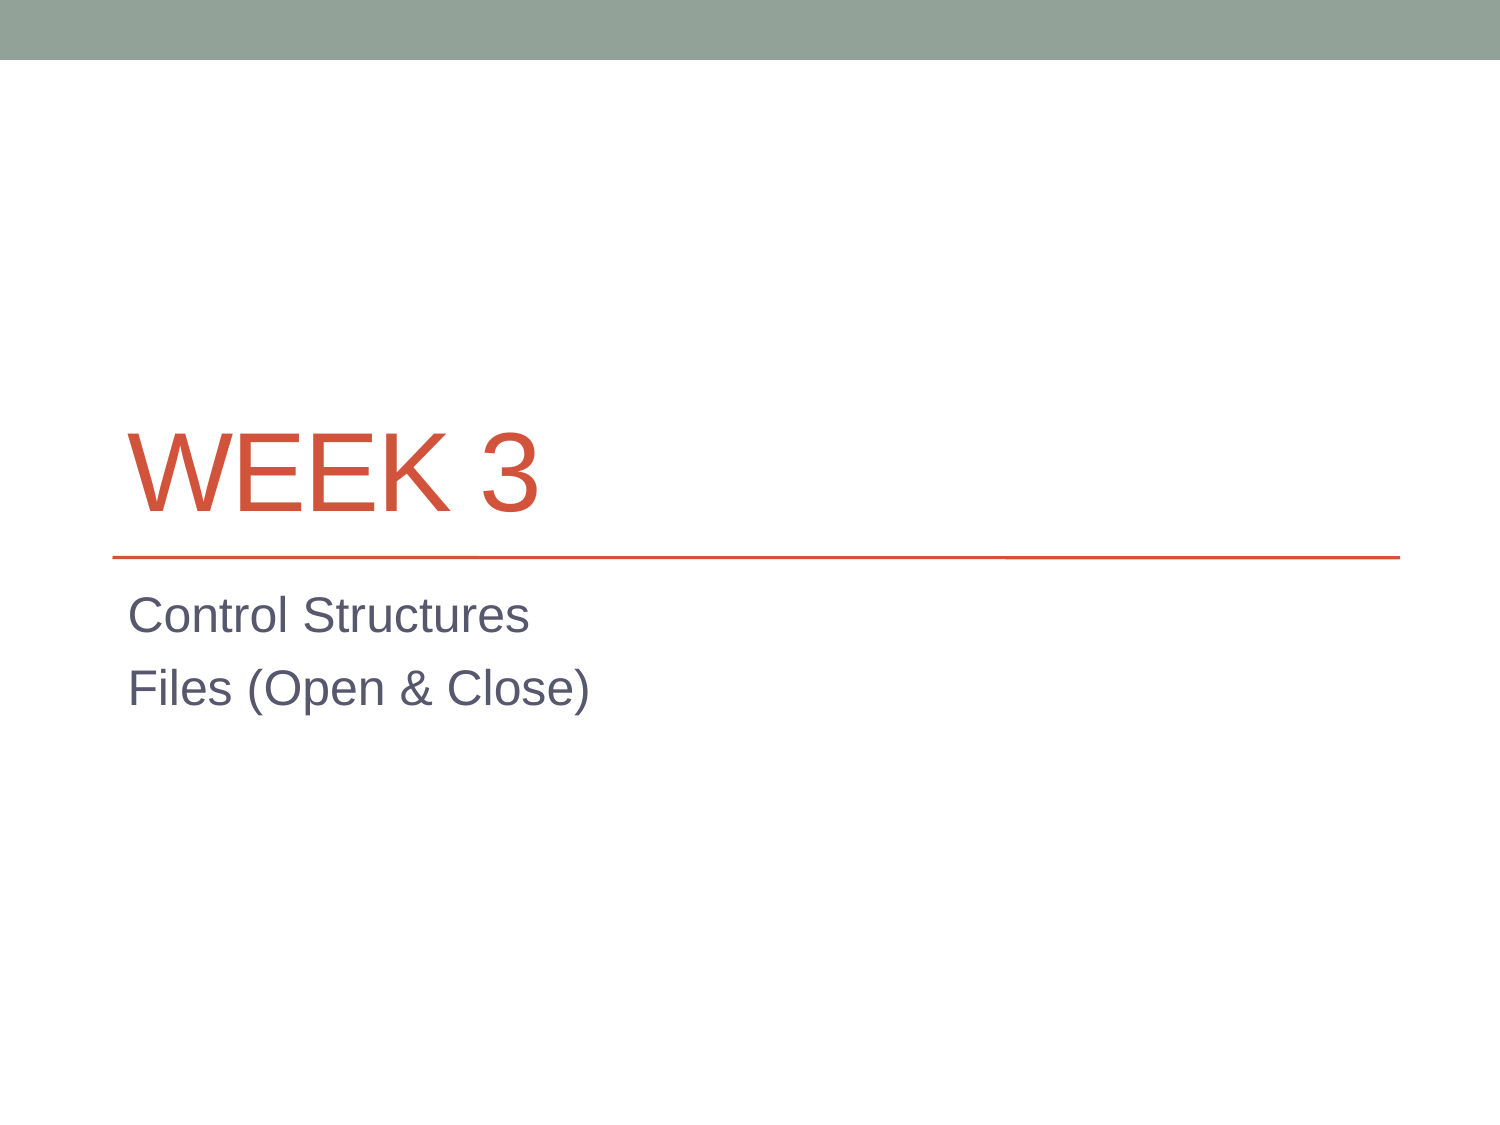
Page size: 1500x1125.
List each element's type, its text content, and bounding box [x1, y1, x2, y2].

subtitle Control Structures Files (Open & Close) [112, 575, 1163, 863]
title Week 3 [112, 224, 1401, 542]
